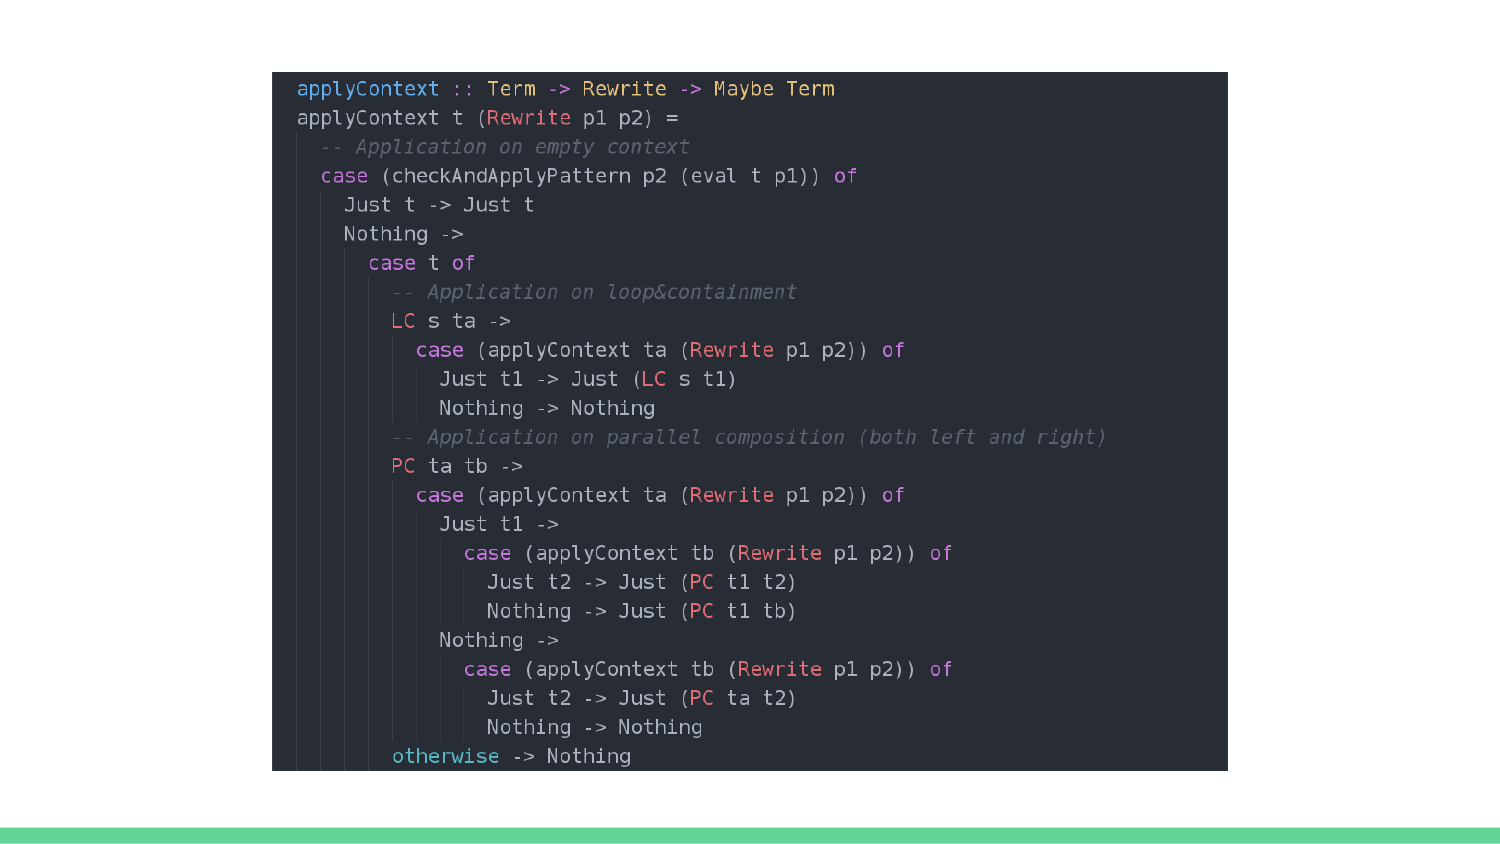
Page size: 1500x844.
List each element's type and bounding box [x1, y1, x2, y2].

picture [272, 72, 1228, 771]
